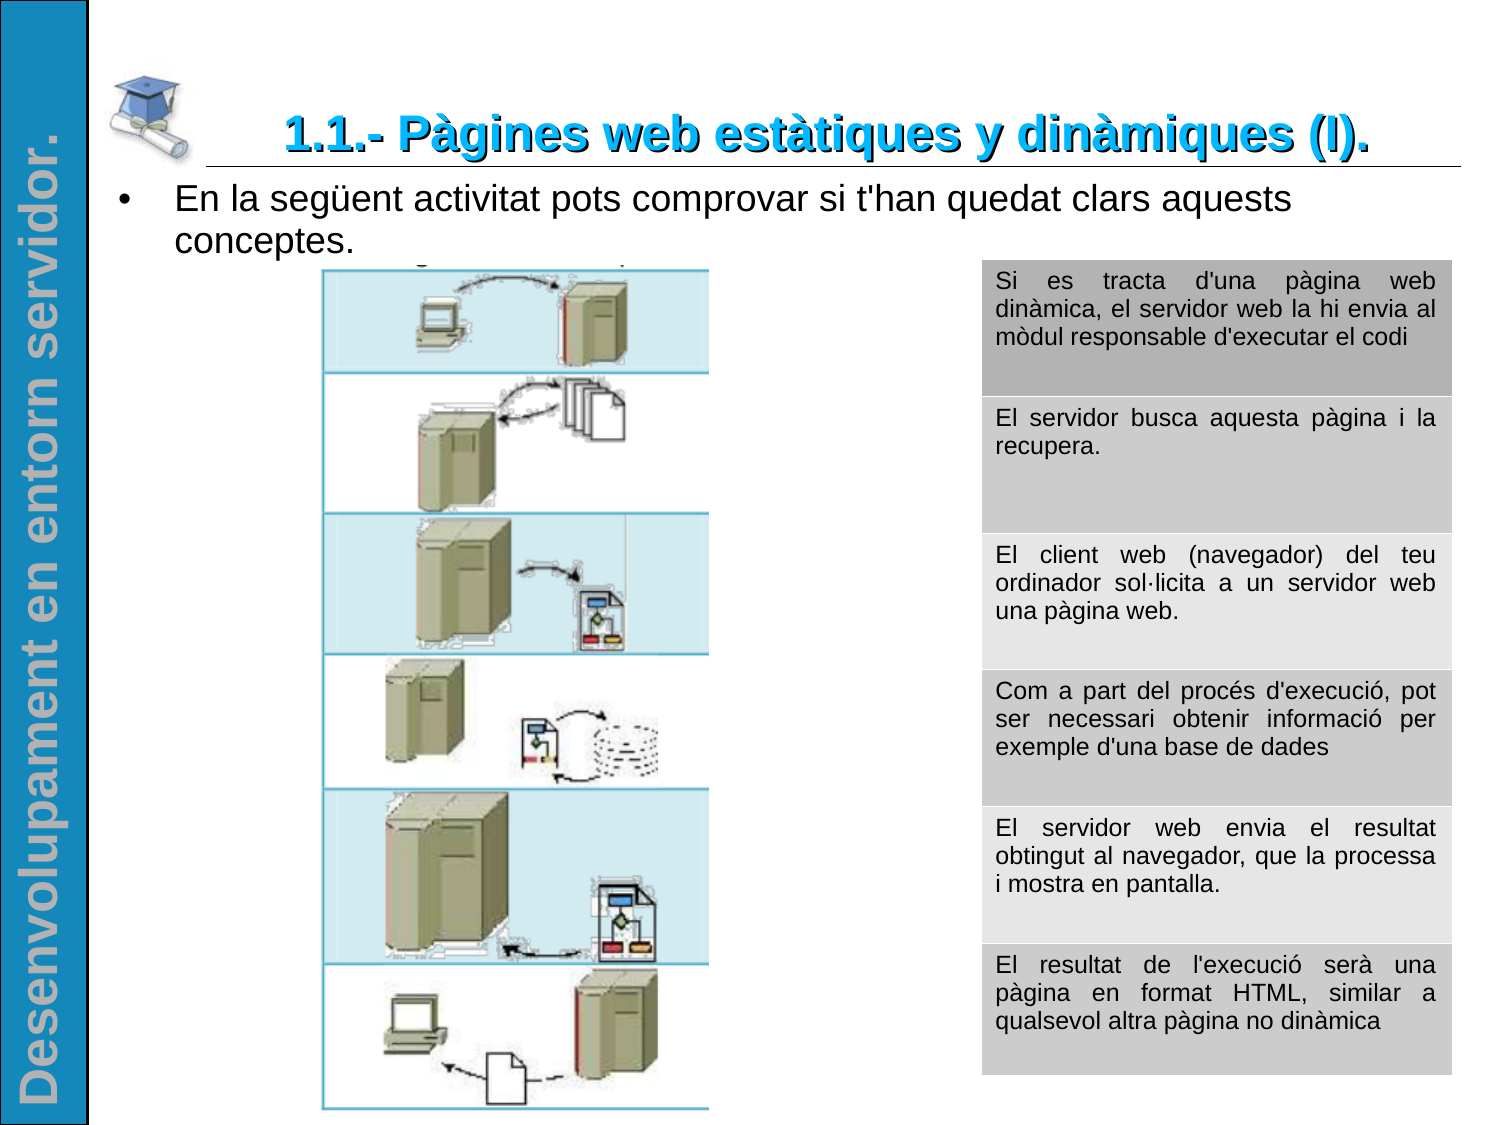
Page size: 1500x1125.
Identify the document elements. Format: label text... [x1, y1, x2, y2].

table_cell El resultat de l'execució serà una pàgina en format HTML, similar a qualsevol altra pàgina no dinàmica [982, 944, 1452, 1075]
picture [93, 61, 206, 174]
picture [320, 265, 709, 1112]
table_cell El client web (navegador) del teu ordinador sol·licita a un servidor web una pàgina web. [982, 534, 1452, 669]
title 1.1.- Pàgines web estàtiques y dinàmiques (I). [206, 88, 1447, 177]
table_cell El servidor busca aquesta pàgina i la recupera. [982, 397, 1452, 533]
list En la següent activitat pots comprovar si t'han quedat clars aquests conceptes. [118, 177, 1477, 266]
table_header Si es tracta d'una pàgina web dinàmica, el servidor web la hi envia al mòdul responsable d'executar el codi [982, 260, 1452, 396]
table_cell Com a part del procés d'execució, pot ser necessari obtenir informació per exemple d'una base de dades [982, 670, 1452, 806]
table_cell El servidor web envia el resultat obtingut al navegador, que la processa i mostra en pantalla. [982, 807, 1452, 943]
